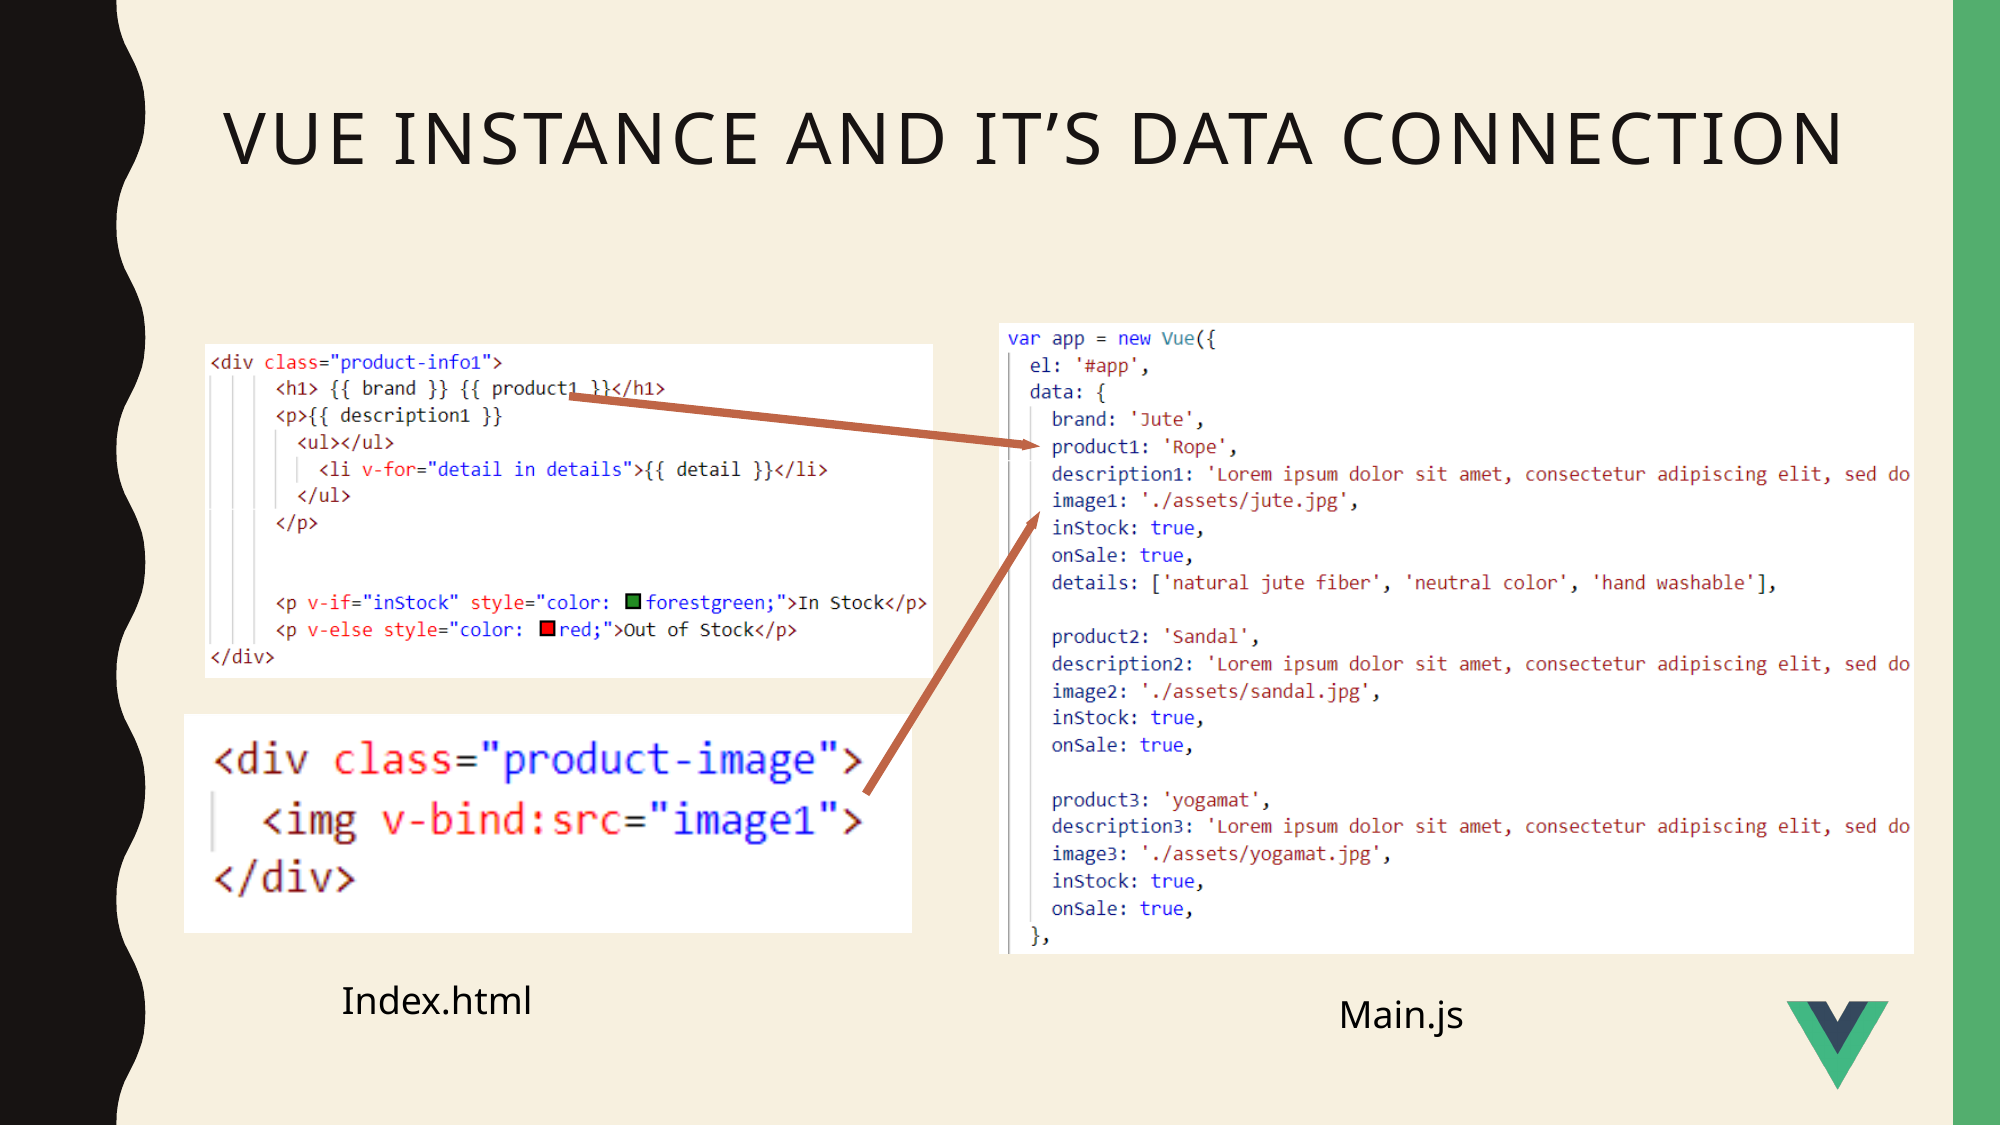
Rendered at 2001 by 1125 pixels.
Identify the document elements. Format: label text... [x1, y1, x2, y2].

picture [184, 714, 912, 934]
picture [1761, 969, 1914, 1122]
picture [205, 344, 933, 678]
text_box Index.html [326, 969, 570, 1030]
picture [999, 323, 1914, 954]
title Vue instance and it’s data connection [208, 95, 1879, 261]
text_box Main.js [1323, 983, 1539, 1045]
